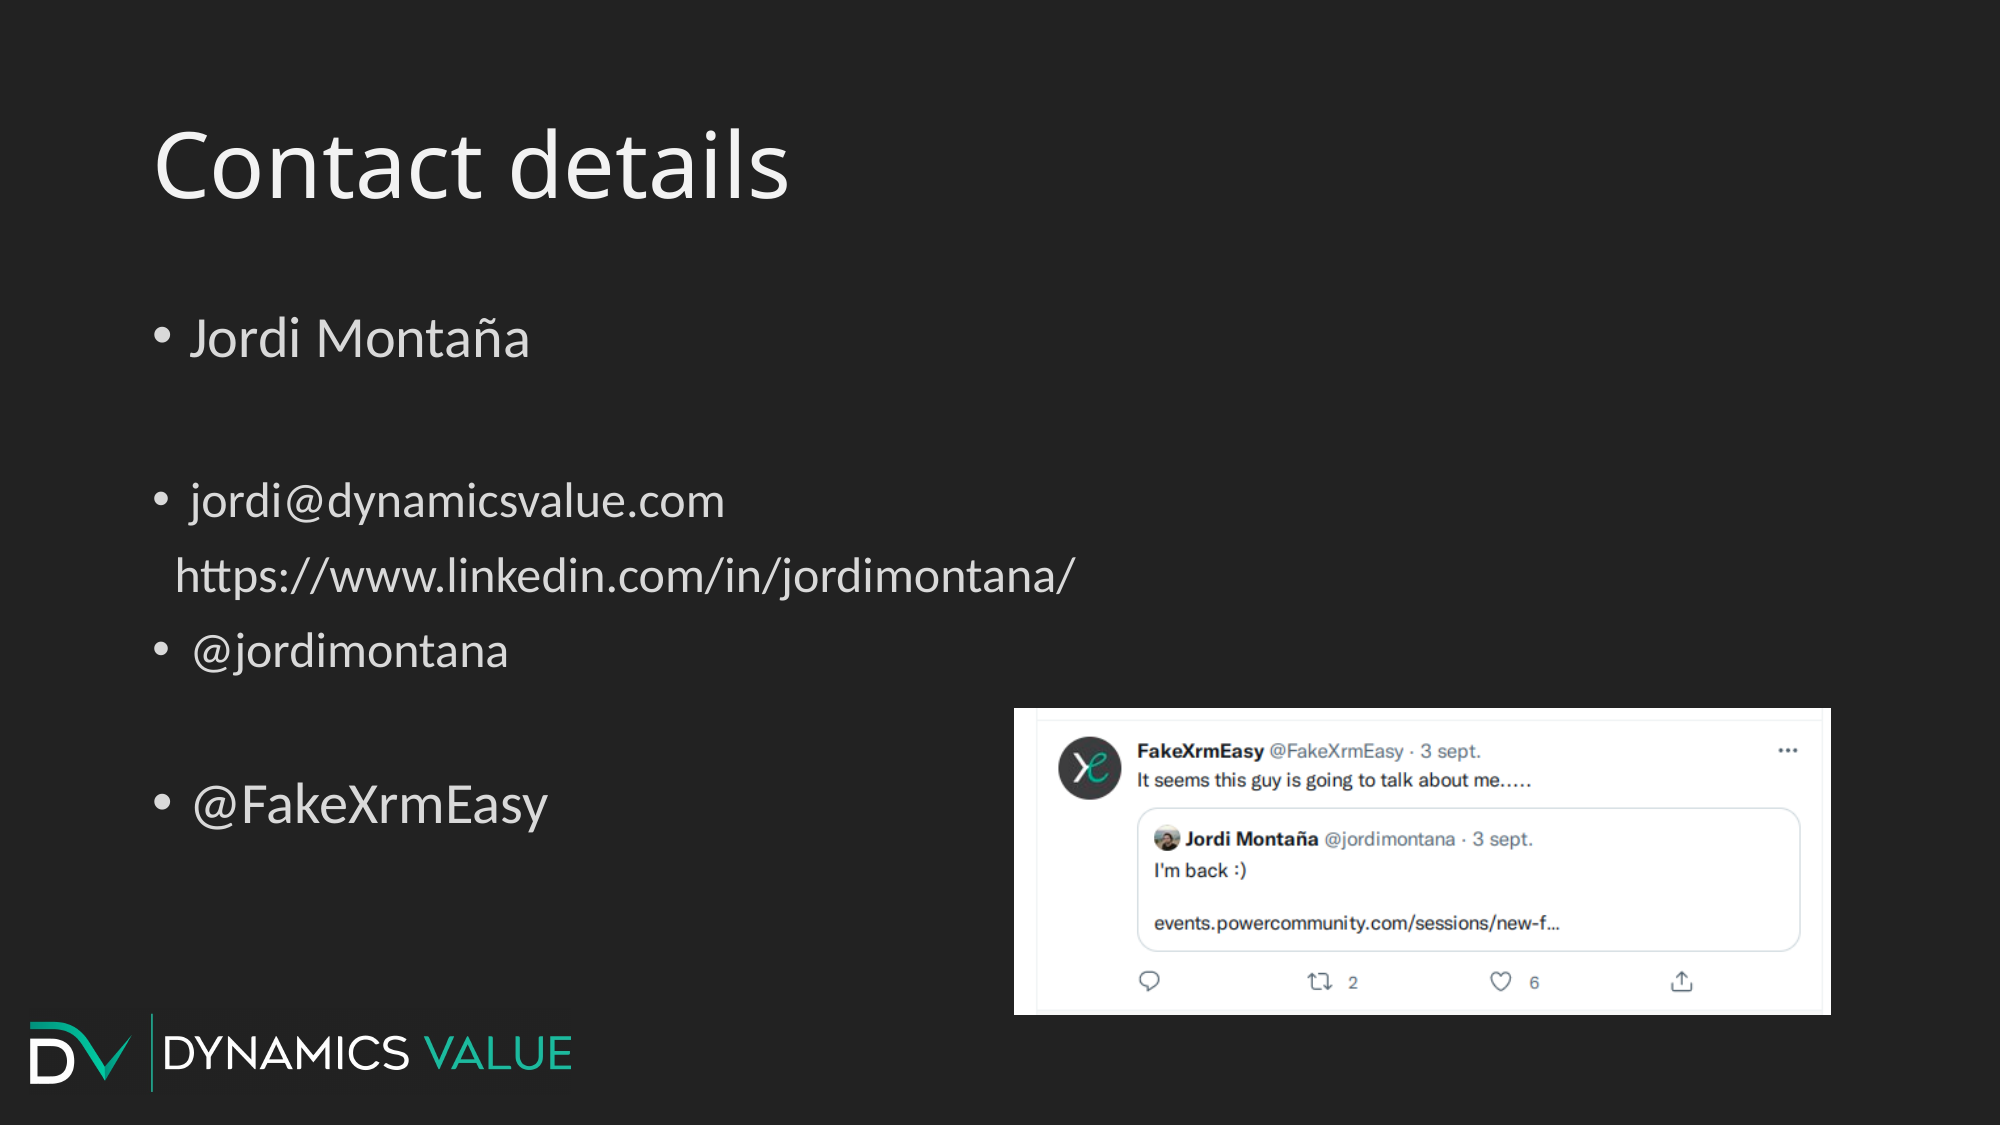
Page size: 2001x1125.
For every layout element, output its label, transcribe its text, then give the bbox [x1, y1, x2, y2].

text_box Jordi Montaña jordi@dynamicsvalue.com https://www.linkedin.com/in/jordimontana/ @jordimontana @FakeXrmEasy [137, 299, 1863, 1013]
picture [29, 1008, 571, 1095]
text_box Contact details [137, 59, 1863, 277]
picture [1014, 708, 1831, 1015]
